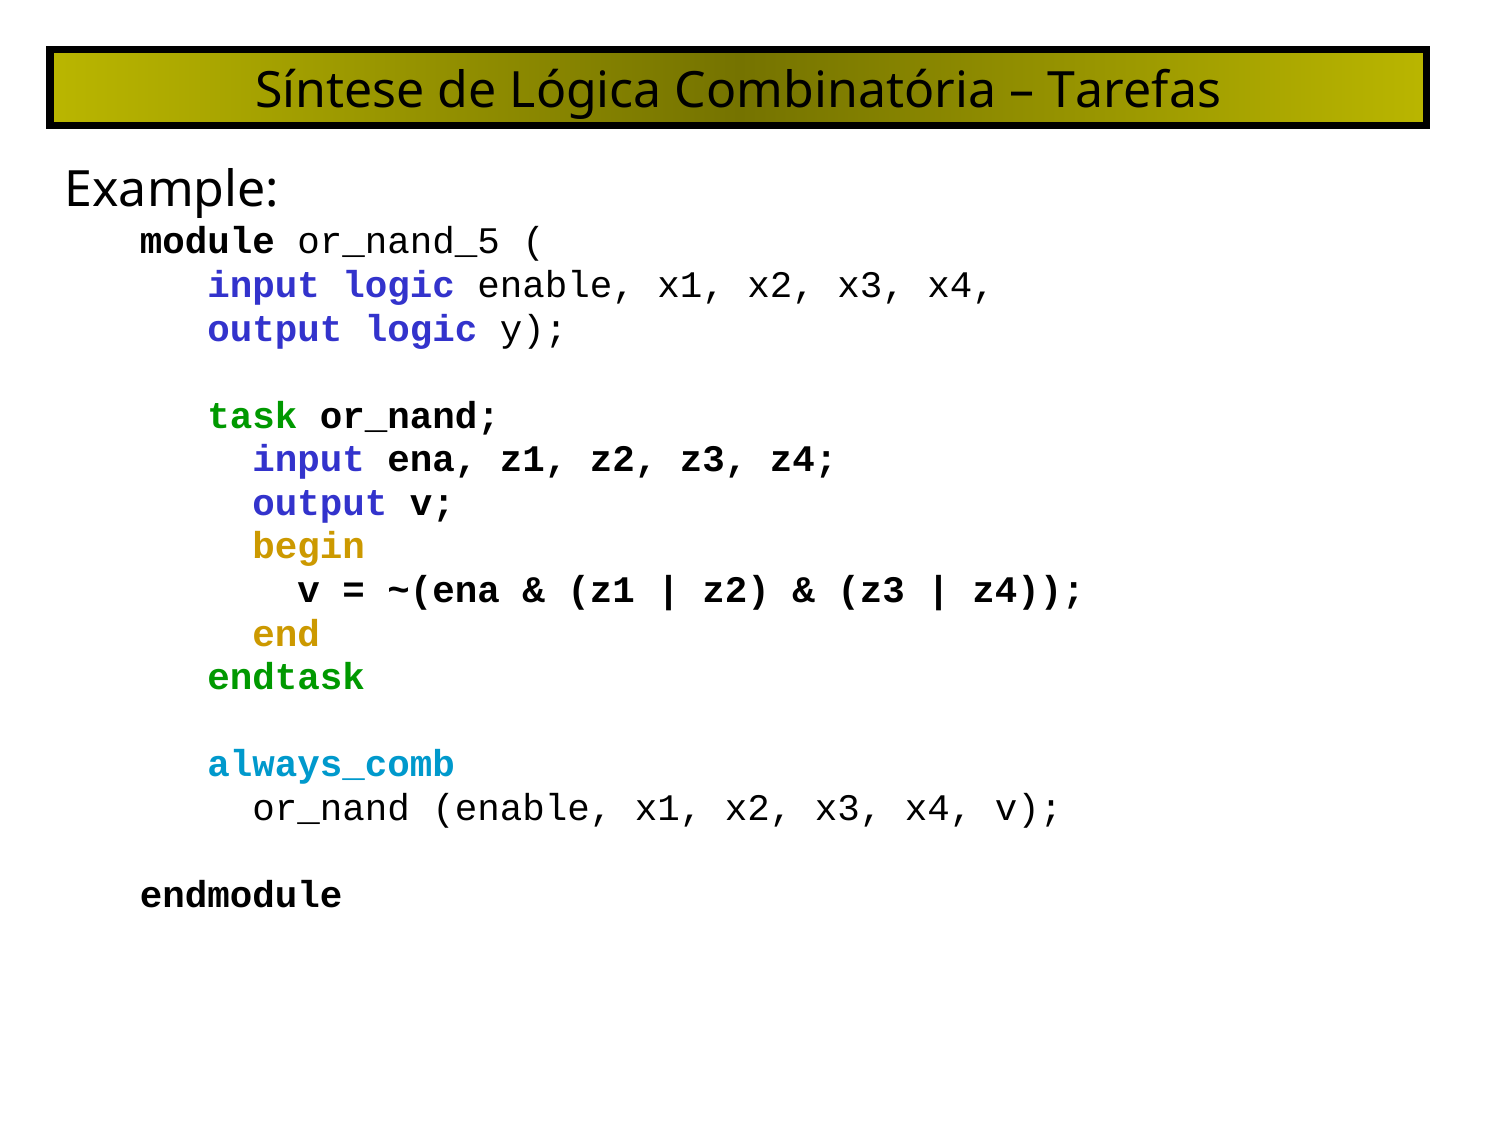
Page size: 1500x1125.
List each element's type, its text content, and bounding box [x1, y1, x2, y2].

title Síntese de Lógica Combinatória – Tarefas [49, 49, 1427, 124]
list Example: module or_nand_5 ( input logic enable, x1, x2, x3, x4, output logic y); task or_nand; input ena, z1, z2, z3, z4; output v; begin v = ~(ena & (z1 | z2) & (z3 | z4)); end endtask always_comb or_nand (enable, x1, x2, x3, x4, v); endmodule [49, 124, 1427, 1035]
